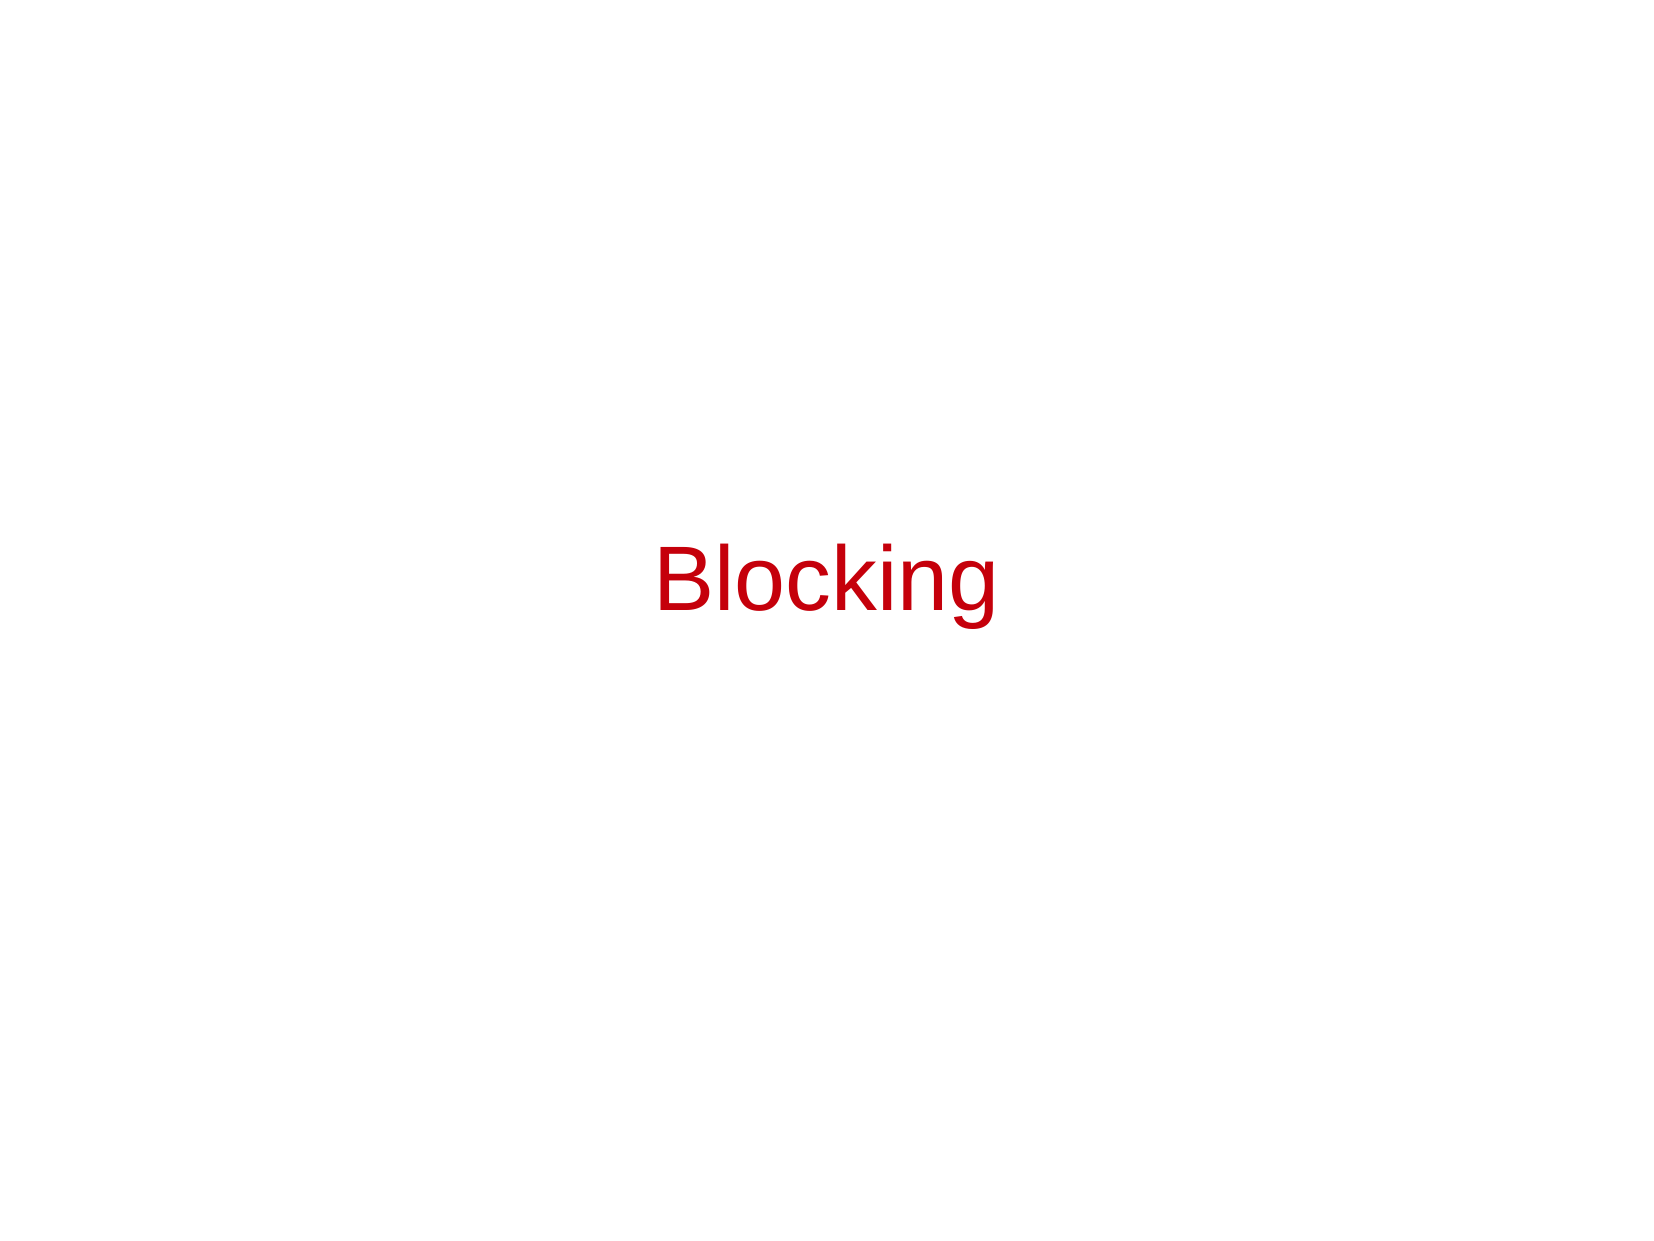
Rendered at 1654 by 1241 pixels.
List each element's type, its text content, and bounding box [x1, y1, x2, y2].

subtitle Blocking [82, 49, 1571, 1109]
